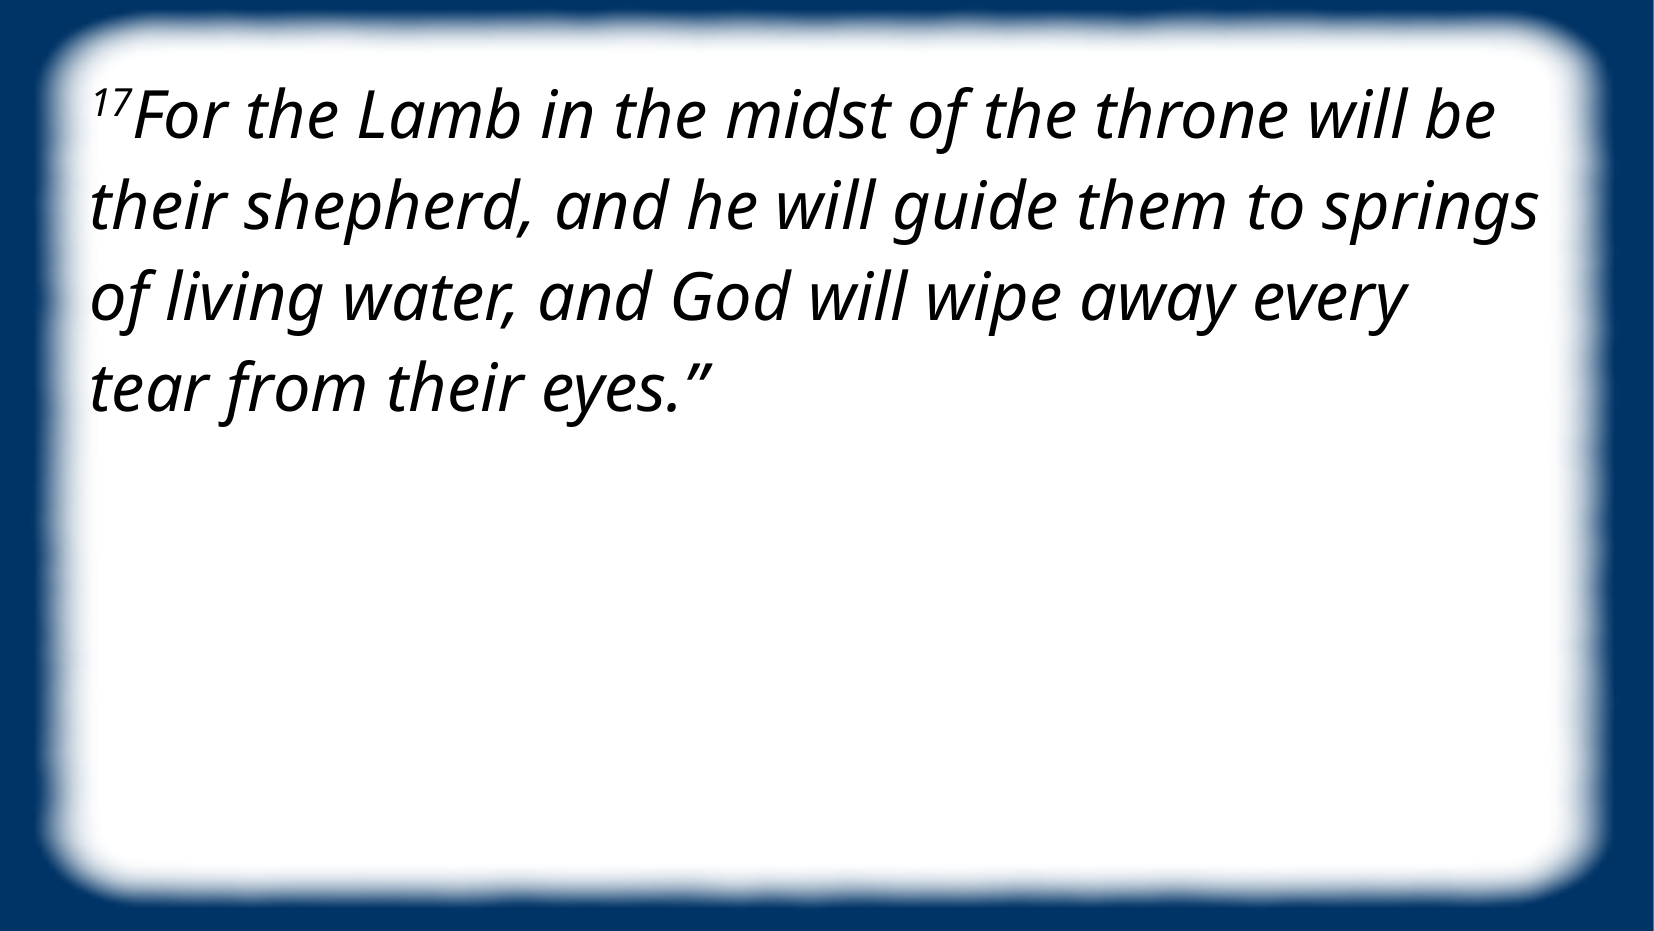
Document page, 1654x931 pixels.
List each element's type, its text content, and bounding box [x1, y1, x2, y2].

picture [0, 0, 1654, 931]
text_box 17For the Lamb in the midst of the throne will be their shepherd, and he will guide them to springs of living water, and God will wipe away every tear from their eyes.” [75, 60, 1561, 451]
